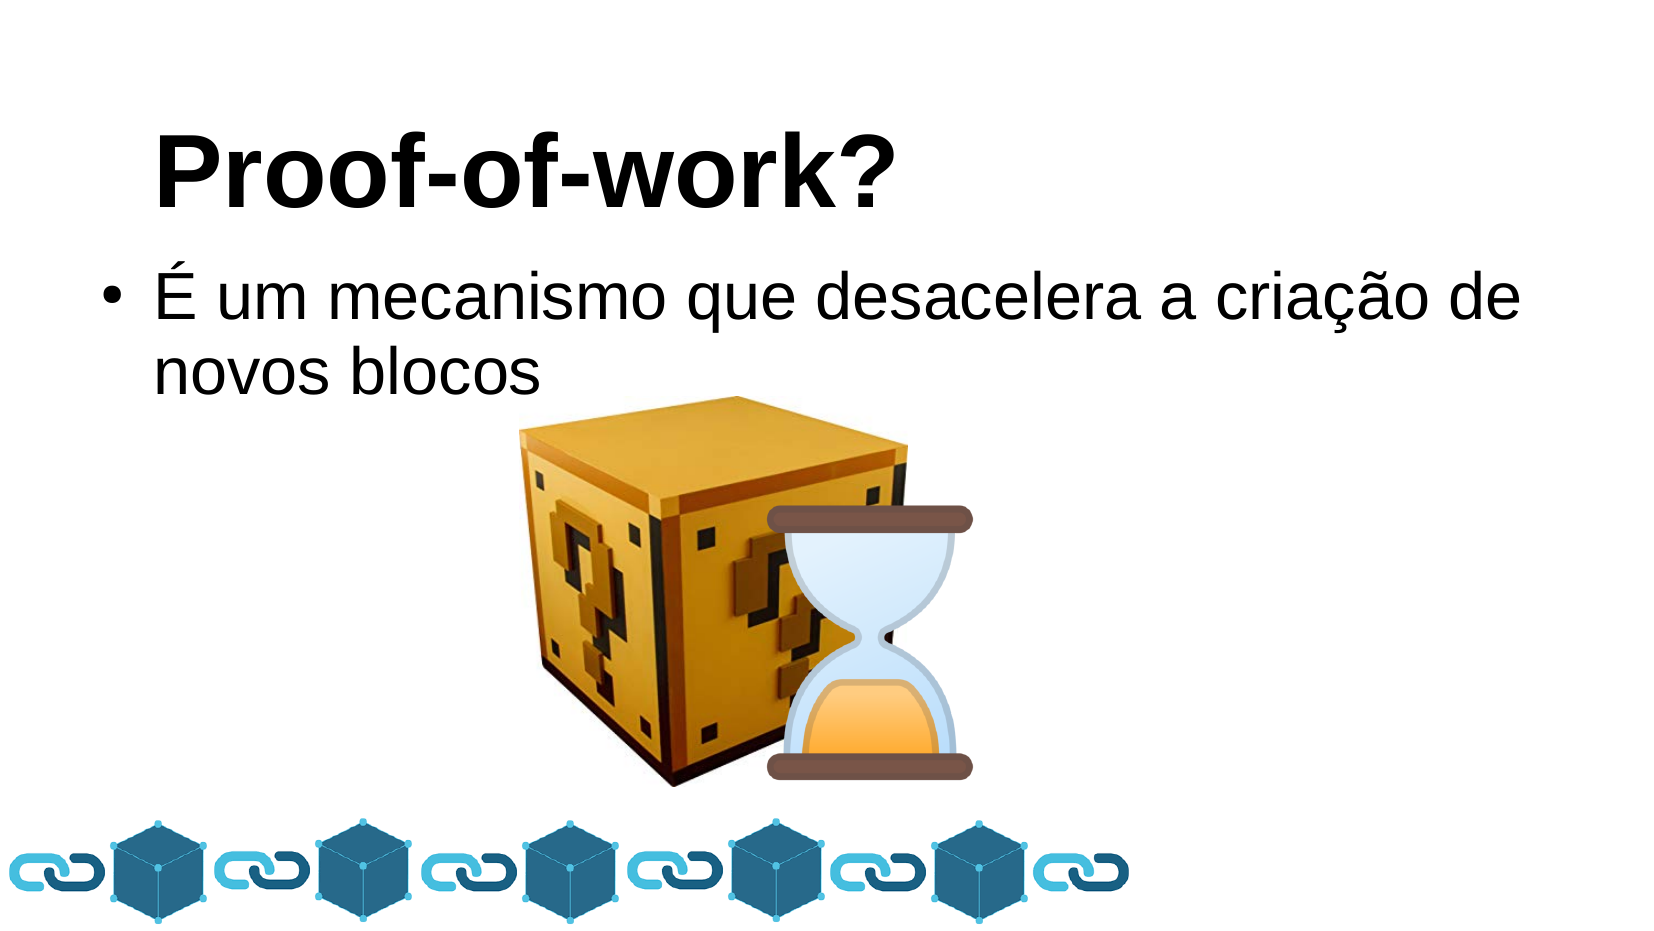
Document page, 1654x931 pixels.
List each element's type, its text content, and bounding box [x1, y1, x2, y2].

picture [4, 814, 1134, 928]
list Proof-of-work? É um mecanismo que desacelera a criação de novos blocos [82, 113, 1571, 443]
picture [519, 396, 1016, 789]
